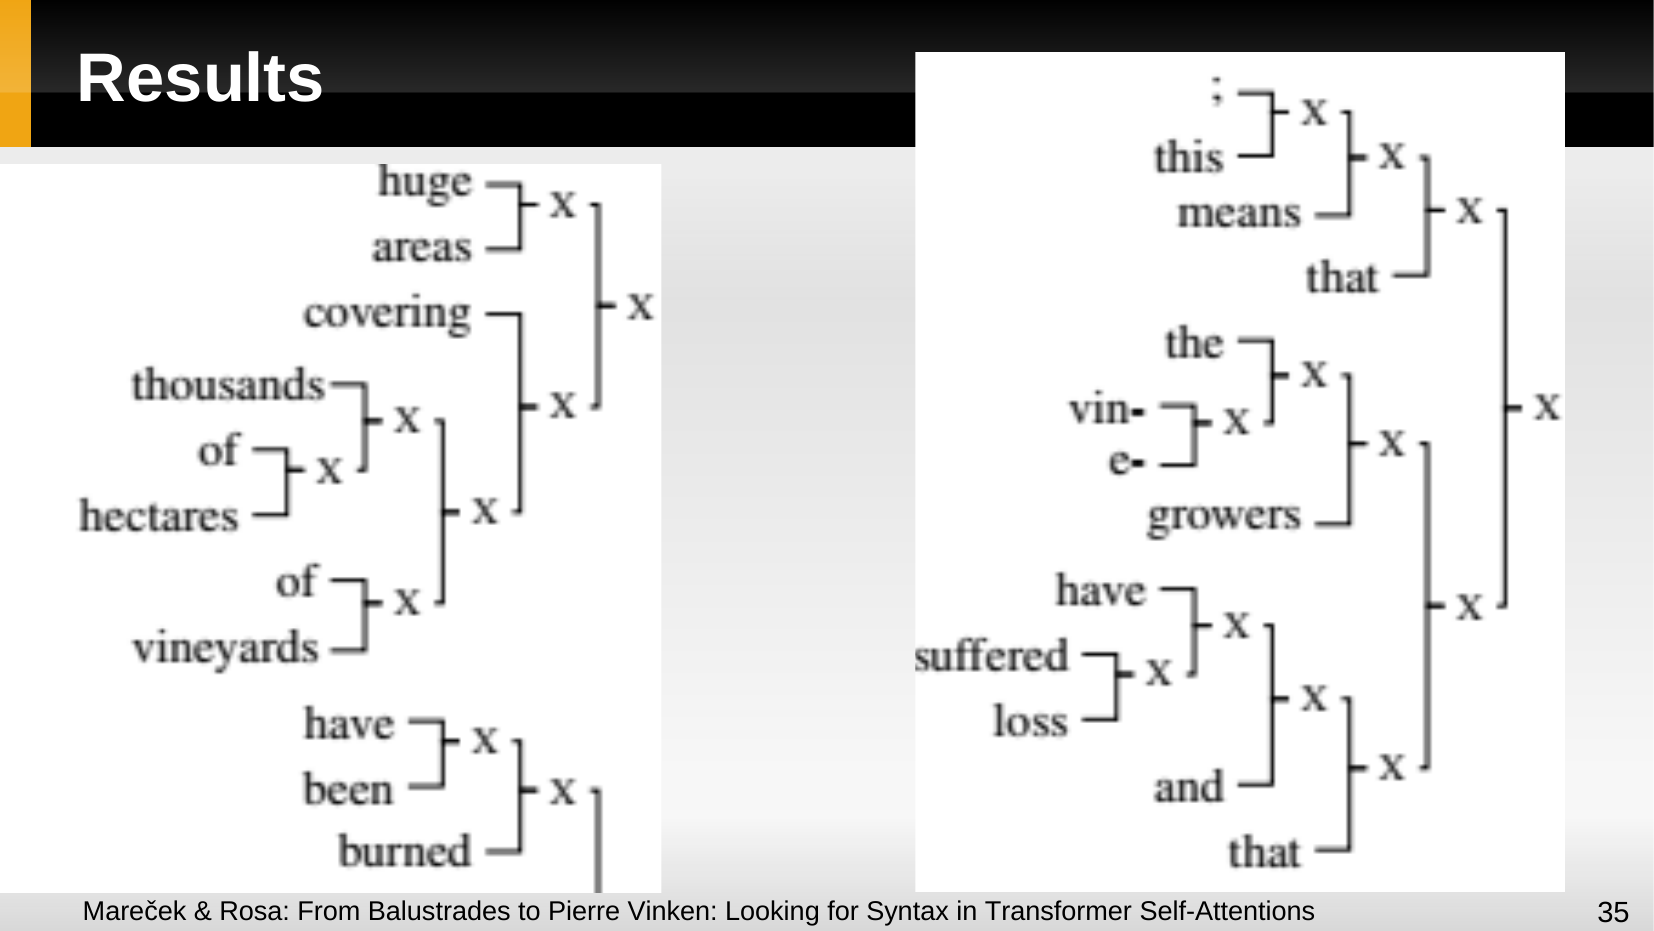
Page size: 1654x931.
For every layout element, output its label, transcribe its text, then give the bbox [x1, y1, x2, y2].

title Results [76, 0, 1625, 156]
picture [0, 0, 1654, 931]
